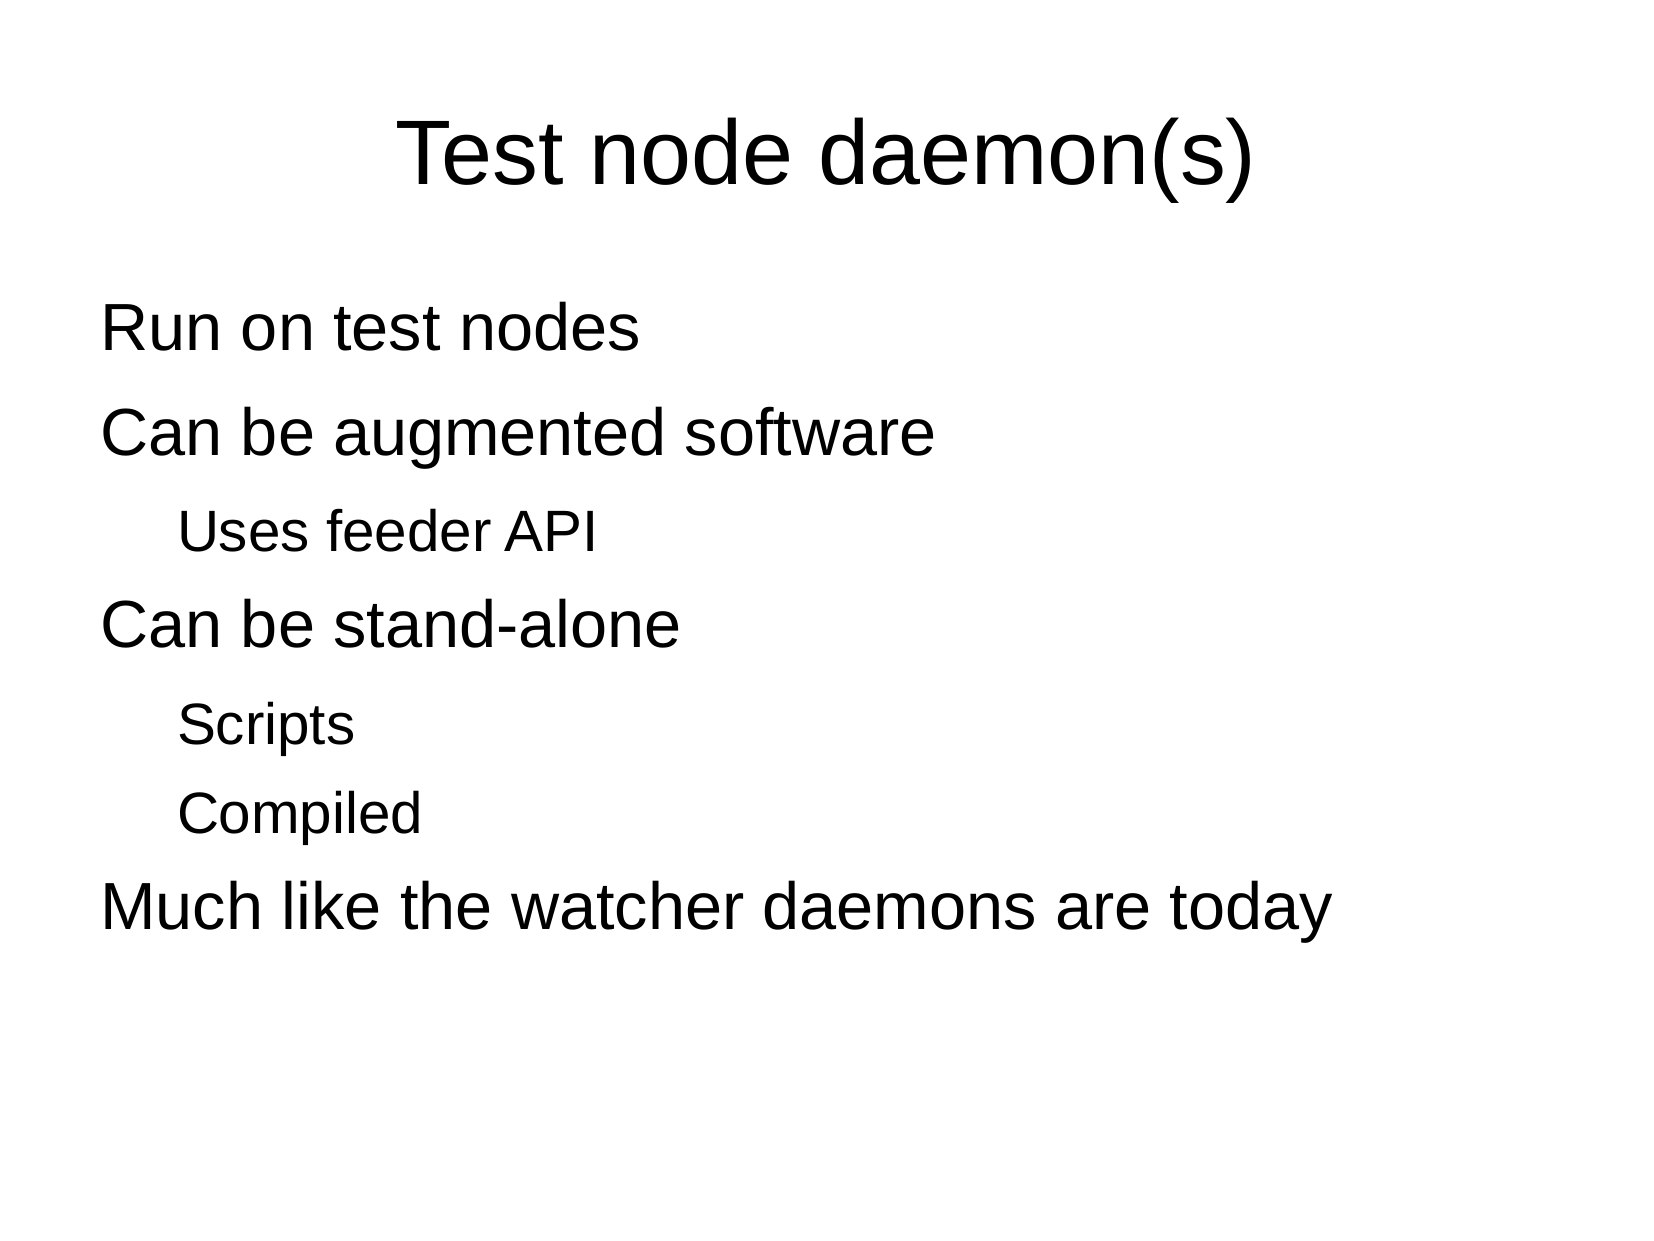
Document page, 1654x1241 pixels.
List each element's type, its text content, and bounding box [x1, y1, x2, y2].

list Run on test nodes Can be augmented software Uses feeder API Can be stand-alone Scripts Compiled Much like the watcher daemons are today [82, 290, 1571, 1094]
title Test node daemon(s) [82, 56, 1571, 250]
